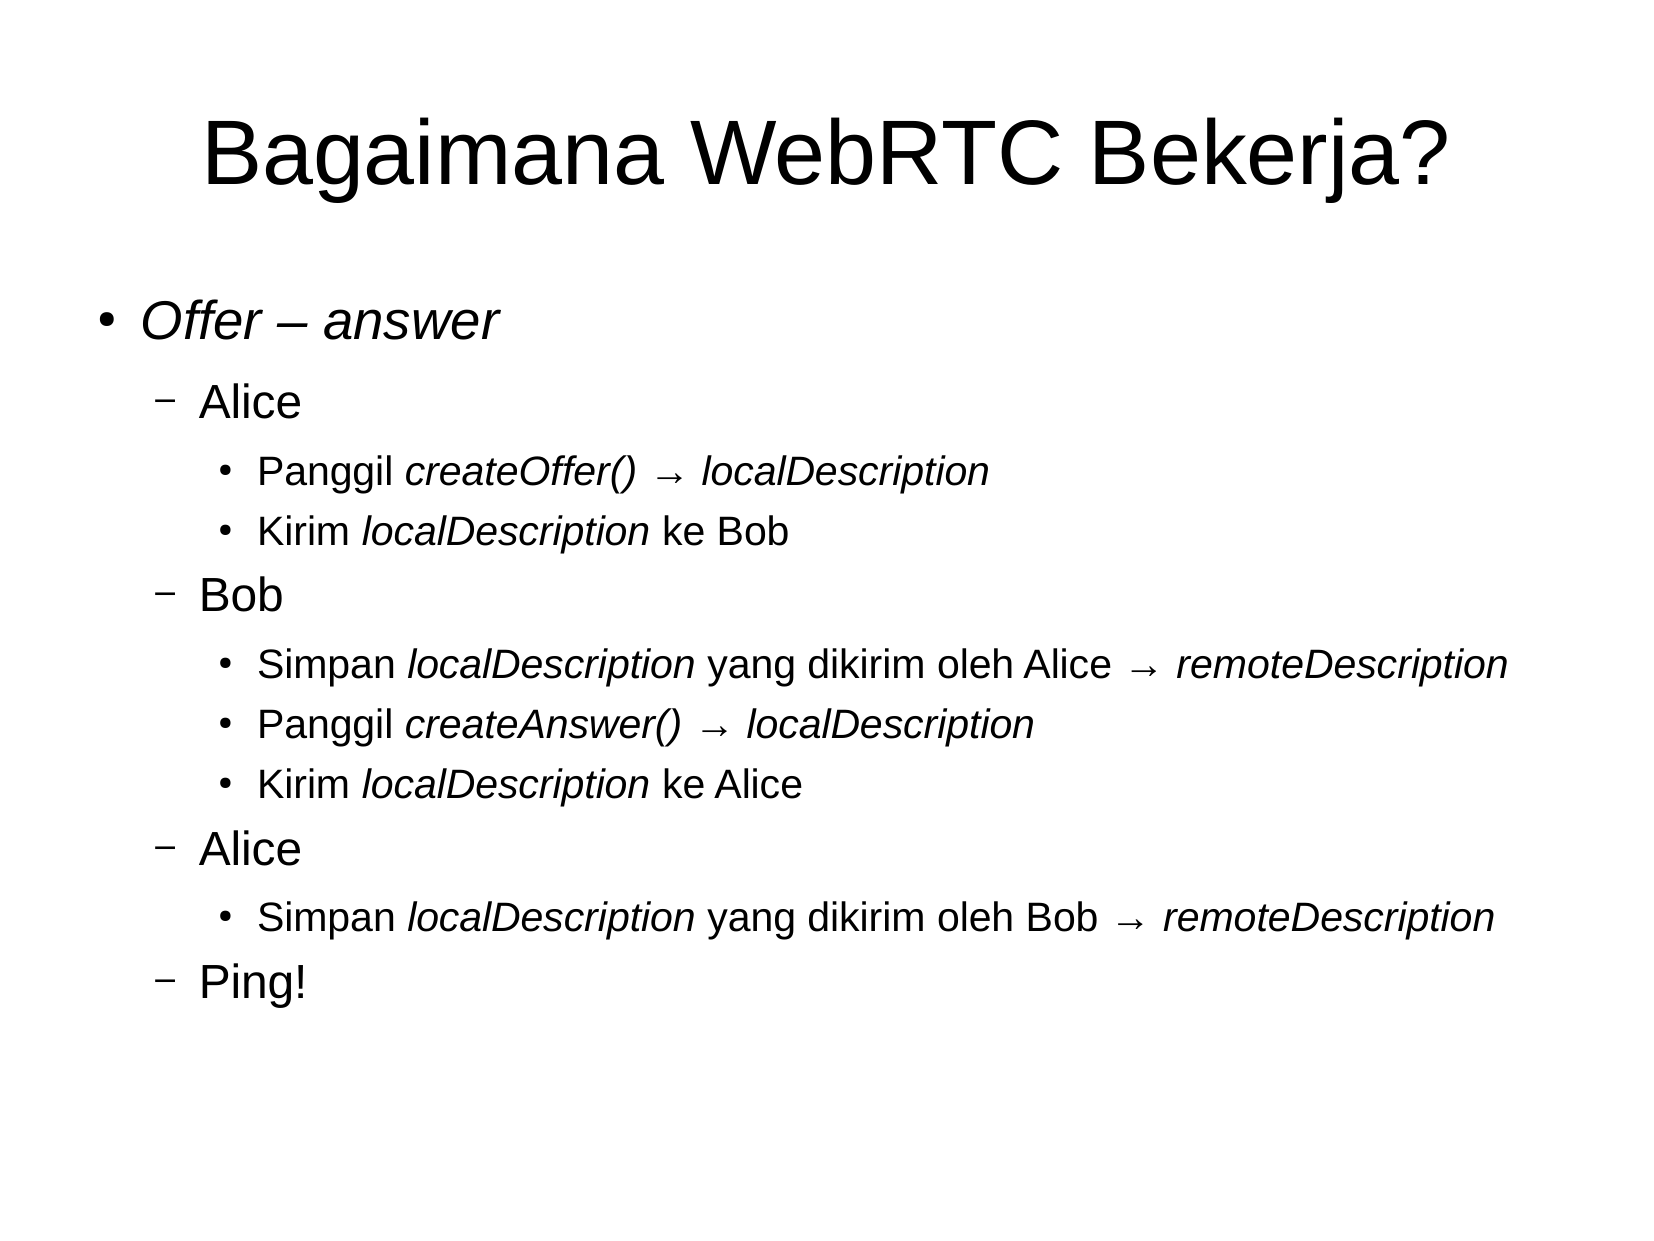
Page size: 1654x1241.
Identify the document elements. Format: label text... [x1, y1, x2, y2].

list Offer – answer Alice Panggil createOffer() → localDescription Kirim localDescription ke Bob Bob Simpan localDescription yang dikirim oleh Alice → remoteDescription Panggil createAnswer() → localDescription Kirim localDescription ke Alice Alice Simpan localDescription yang dikirim oleh Bob → remoteDescription Ping! [82, 290, 1571, 1010]
title Bagaimana WebRTC Bekerja? [82, 49, 1571, 257]
